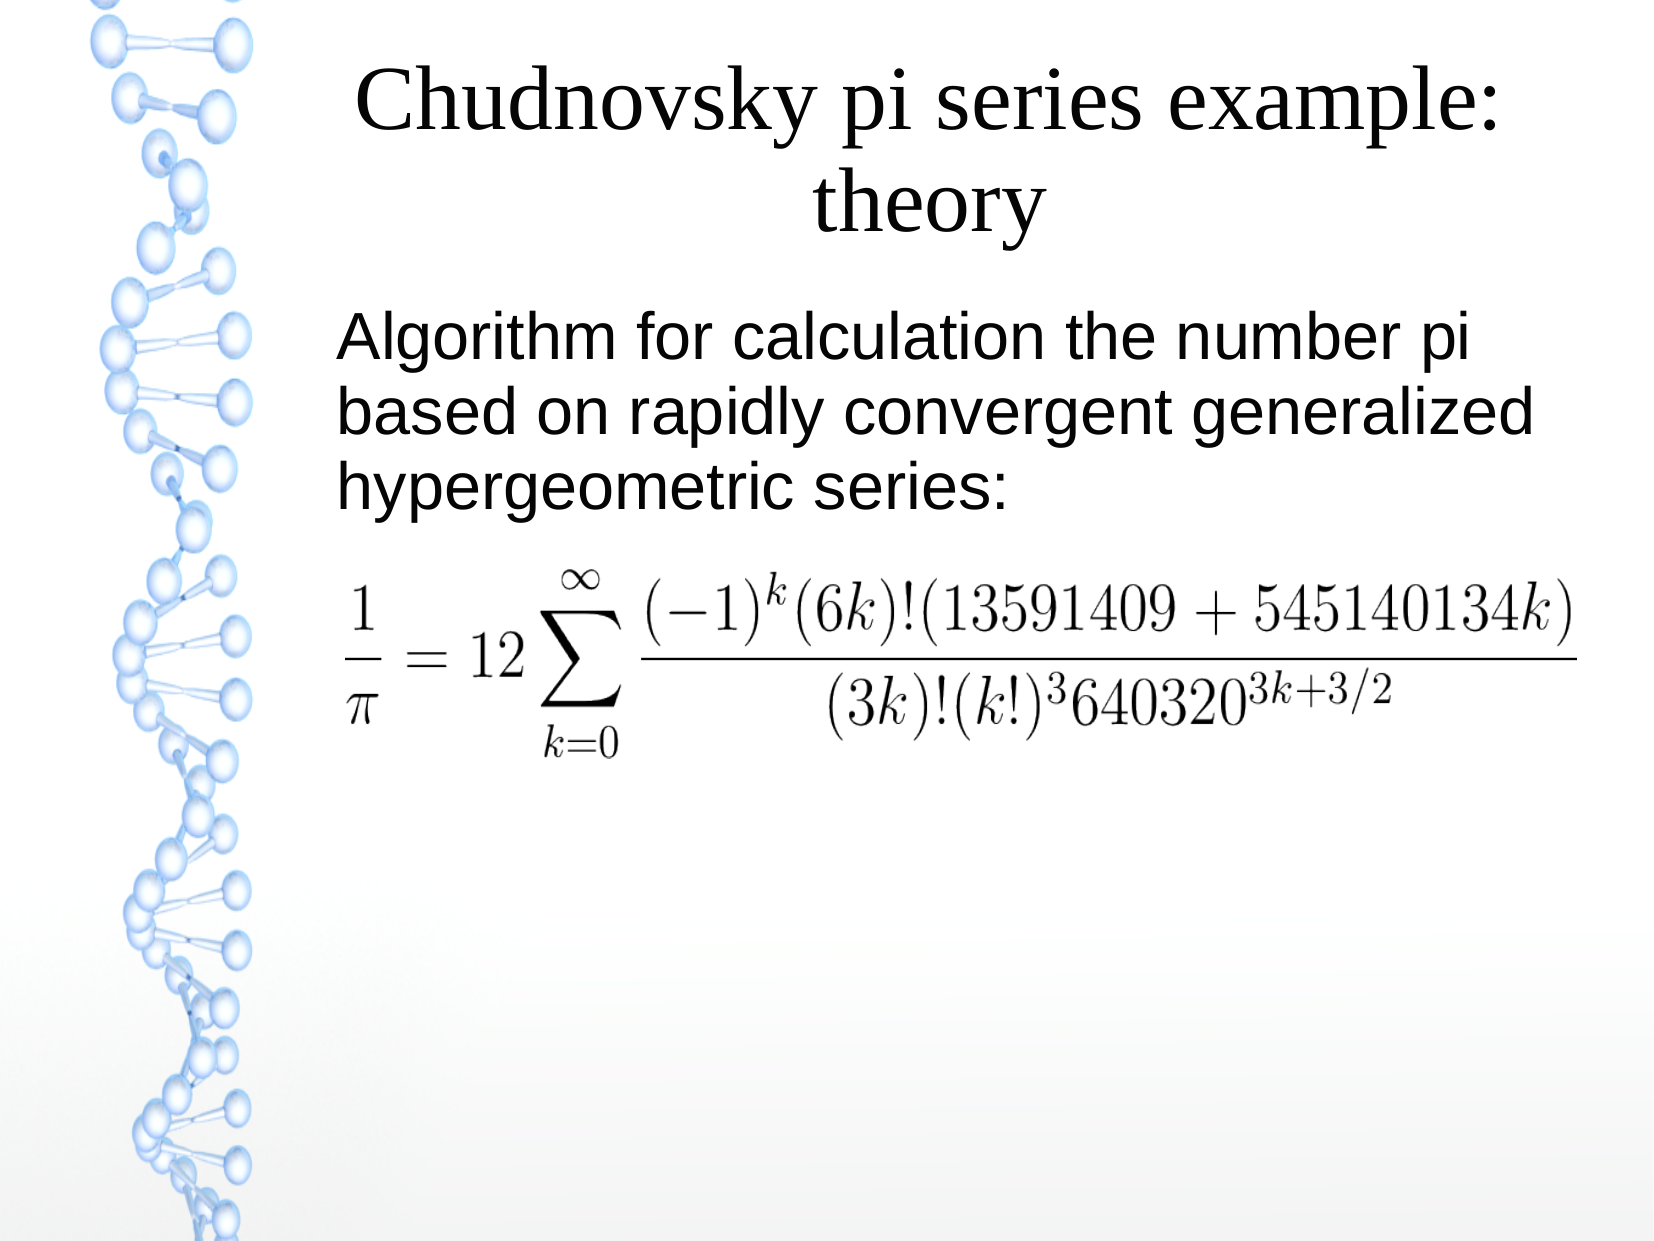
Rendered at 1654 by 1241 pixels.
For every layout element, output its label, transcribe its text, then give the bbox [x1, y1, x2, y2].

list Algorithm for calculation the number pi based on rapidly convergent generalized hypergeometric series: [265, 299, 1595, 1019]
picture [0, 0, 1654, 1241]
title Chudnovsky pi series example: theory [265, 47, 1595, 252]
